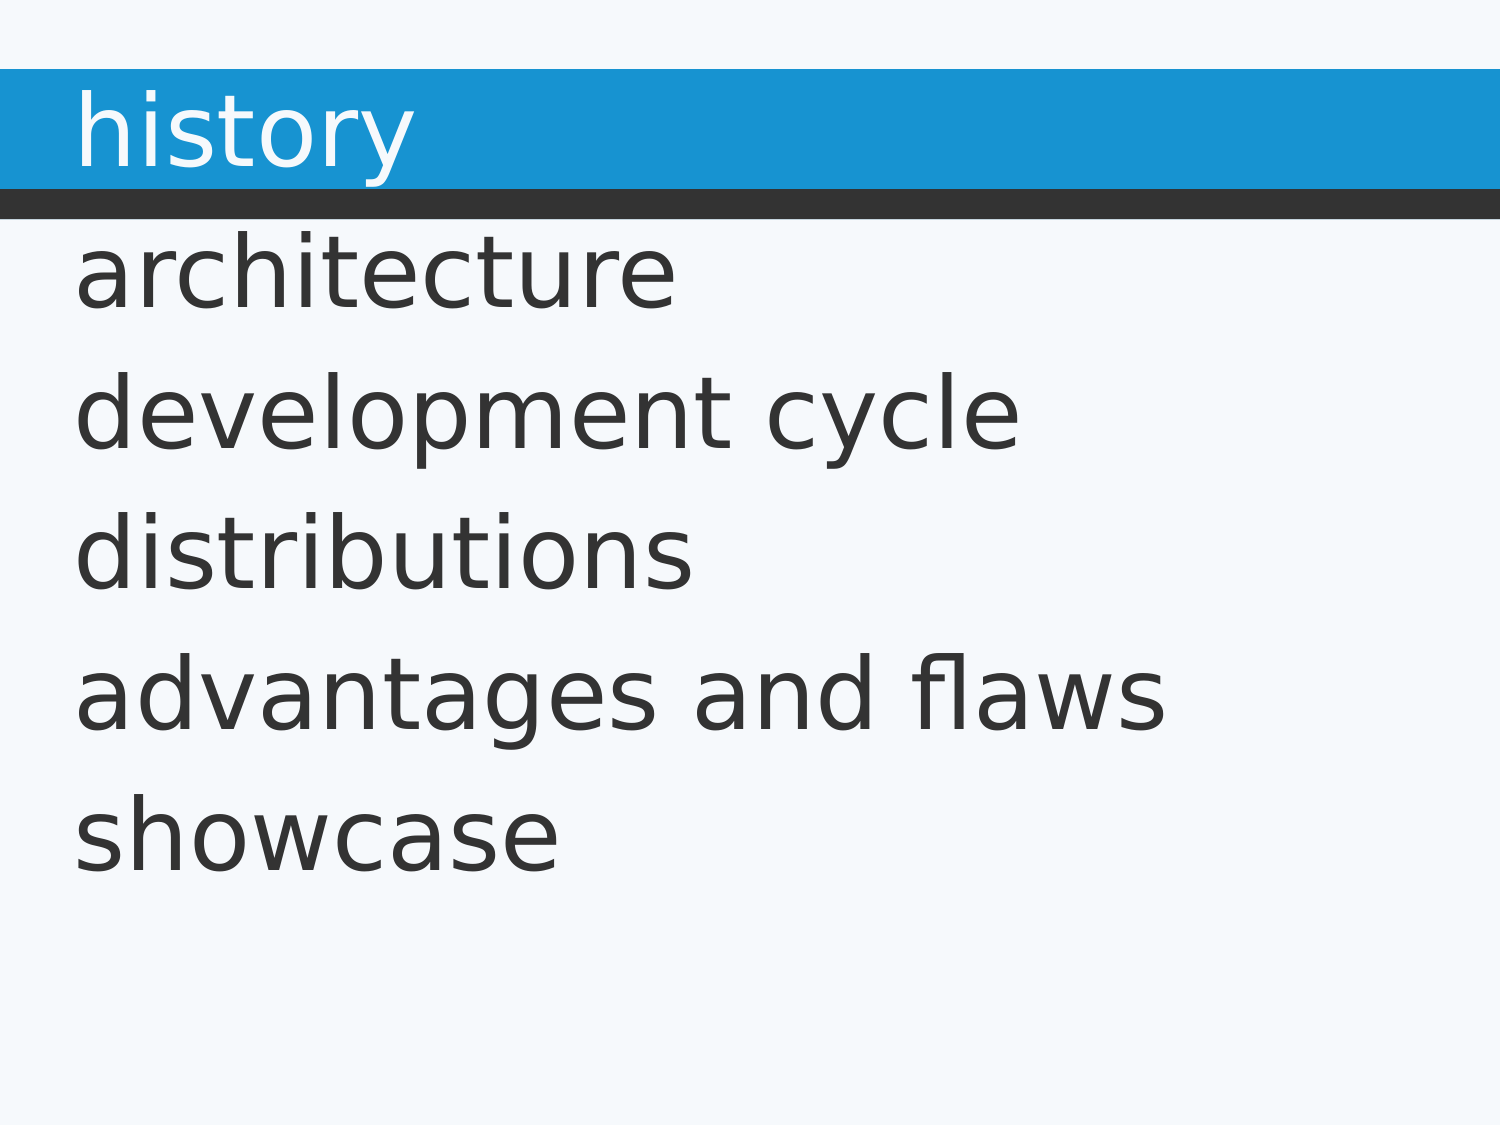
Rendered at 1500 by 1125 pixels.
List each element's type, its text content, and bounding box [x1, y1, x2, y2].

text_box [1447, 69, 1500, 220]
text_box [0, 69, 59, 220]
list history architecture development cycle distributions advantages and flaws showcase [59, 59, 1447, 1069]
